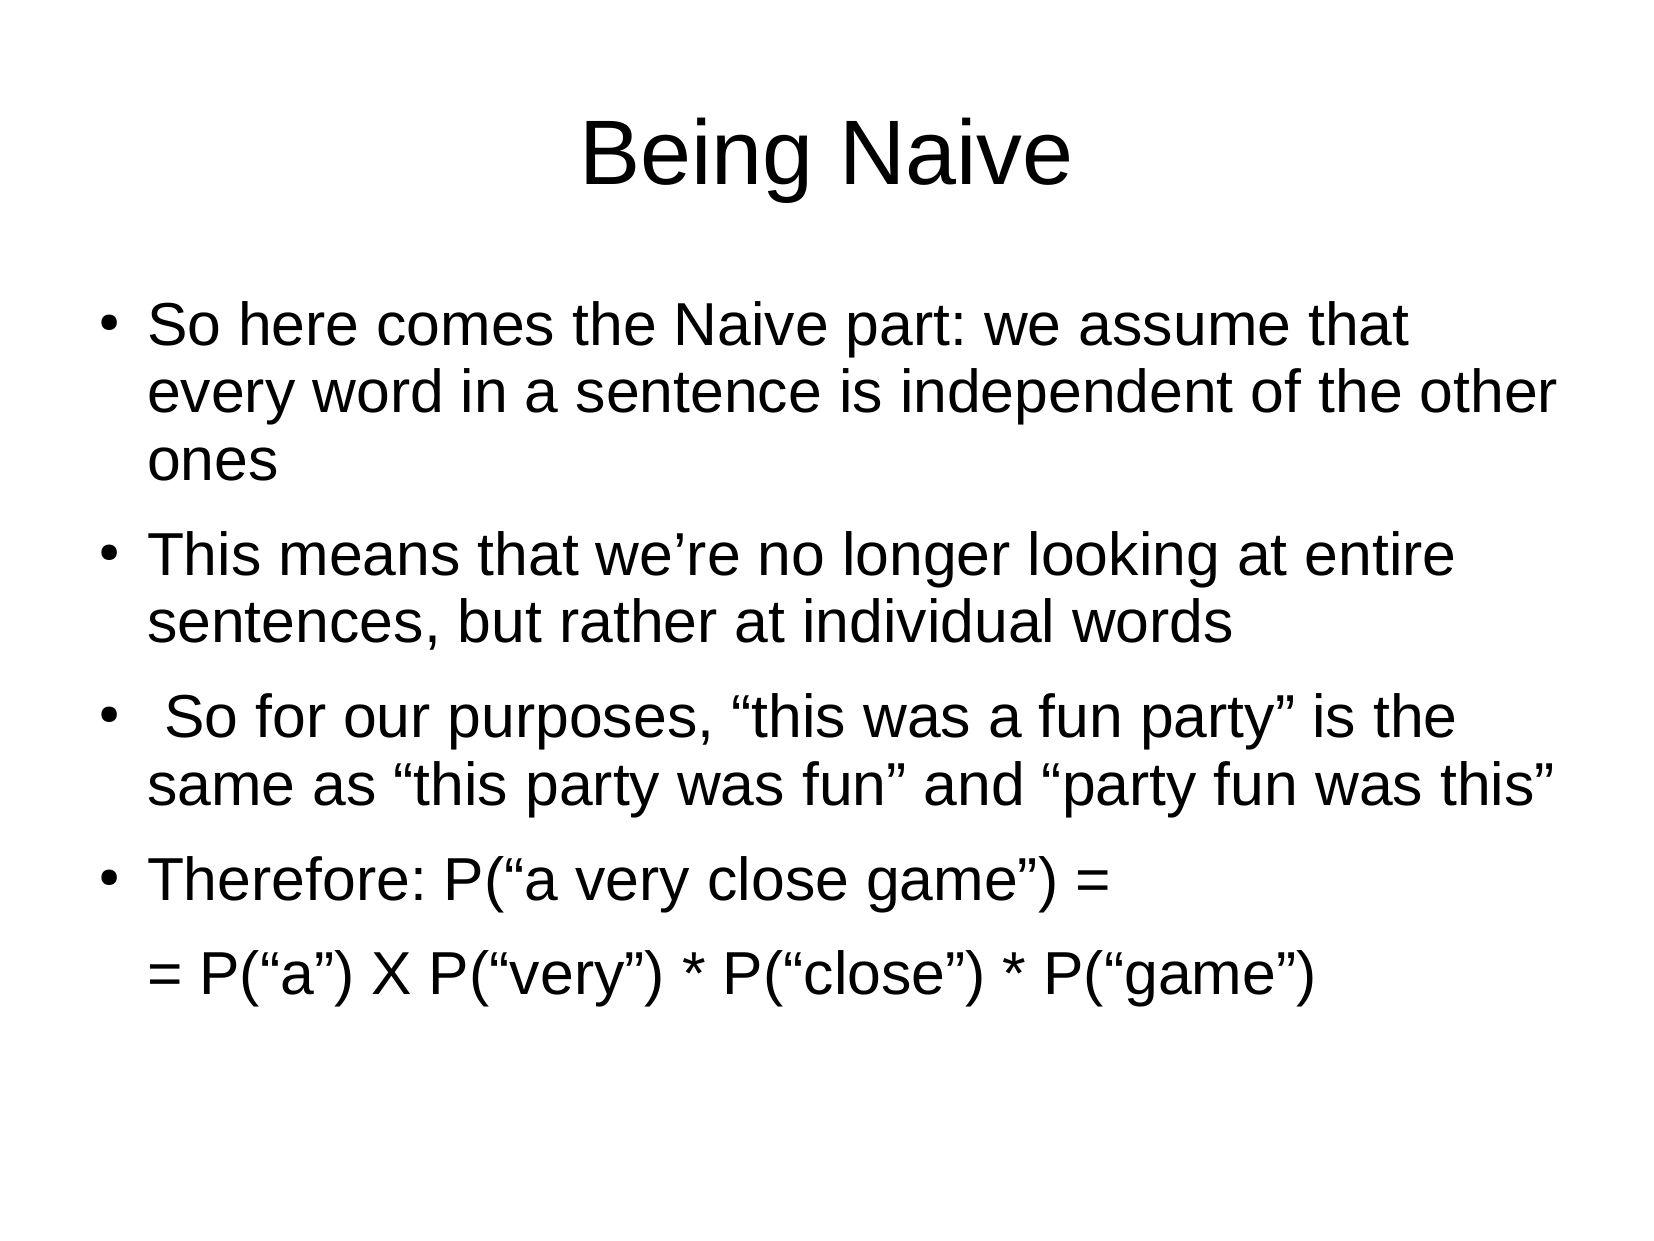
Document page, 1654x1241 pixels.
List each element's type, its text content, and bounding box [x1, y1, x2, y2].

title Being Naive [82, 49, 1571, 257]
list So here comes the Naive part: we assume that every word in a sentence is independent of the other ones This means that we’re no longer looking at entire sentences, but rather at individual words So for our purposes, “this was a fun party” is the same as “this party was fun” and “party fun was this” Therefore: P(“a very close game”) = = P(“a”) X P(“very”) * P(“close”) * P(“game”) [82, 290, 1571, 1010]
